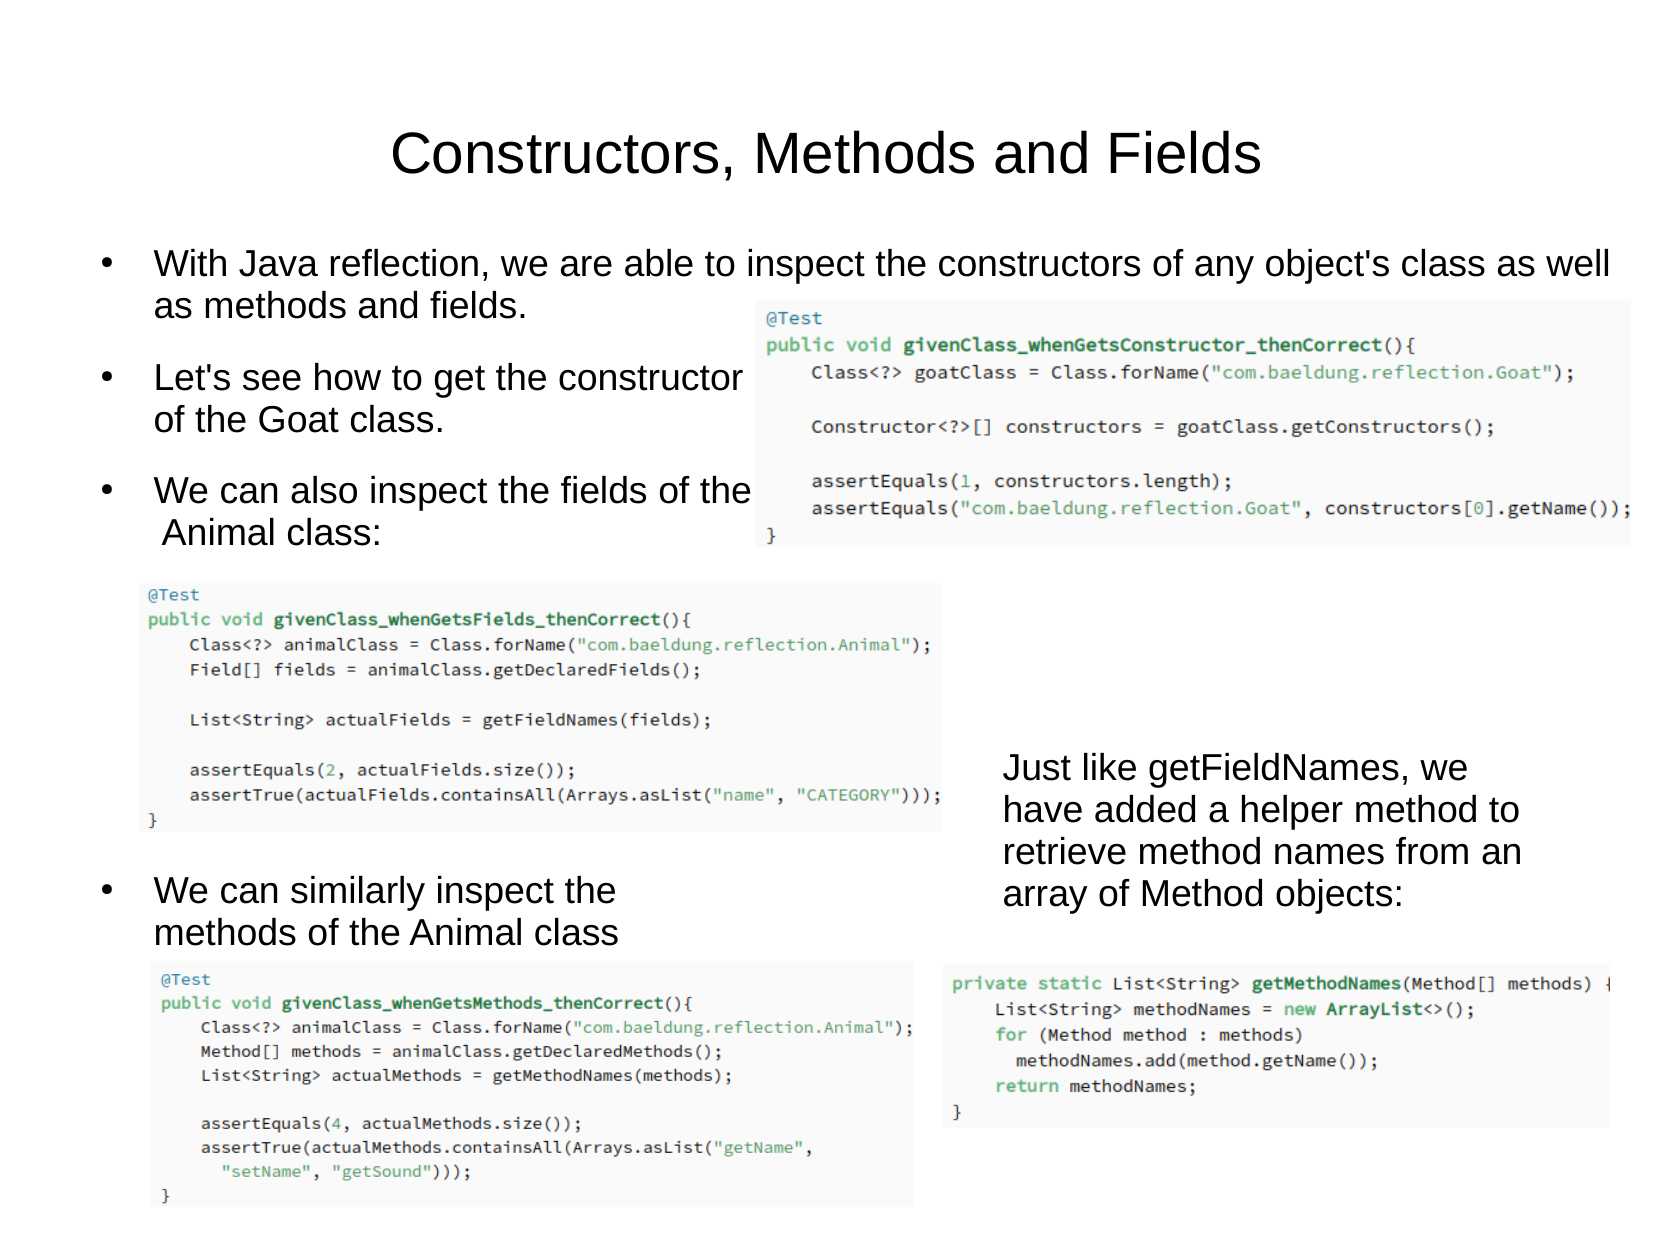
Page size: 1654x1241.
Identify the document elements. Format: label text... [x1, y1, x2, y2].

picture [755, 300, 1631, 547]
picture [943, 964, 1610, 1128]
title Constructors, Methods and Fields [82, 49, 1571, 242]
text_box Just like getFieldNames, we have added a helper method to retrieve method names from an array of Method objects: [987, 739, 1552, 923]
picture [139, 583, 942, 832]
list With Java reflection, we are able to inspect the constructors of any object's class as well as methods and fields. Let's see how to get the constructor of the Goat class. We can also inspect the fields of the Animal class: We can similarly inspect the methods of the Animal class [82, 242, 1619, 1165]
picture [150, 961, 913, 1207]
